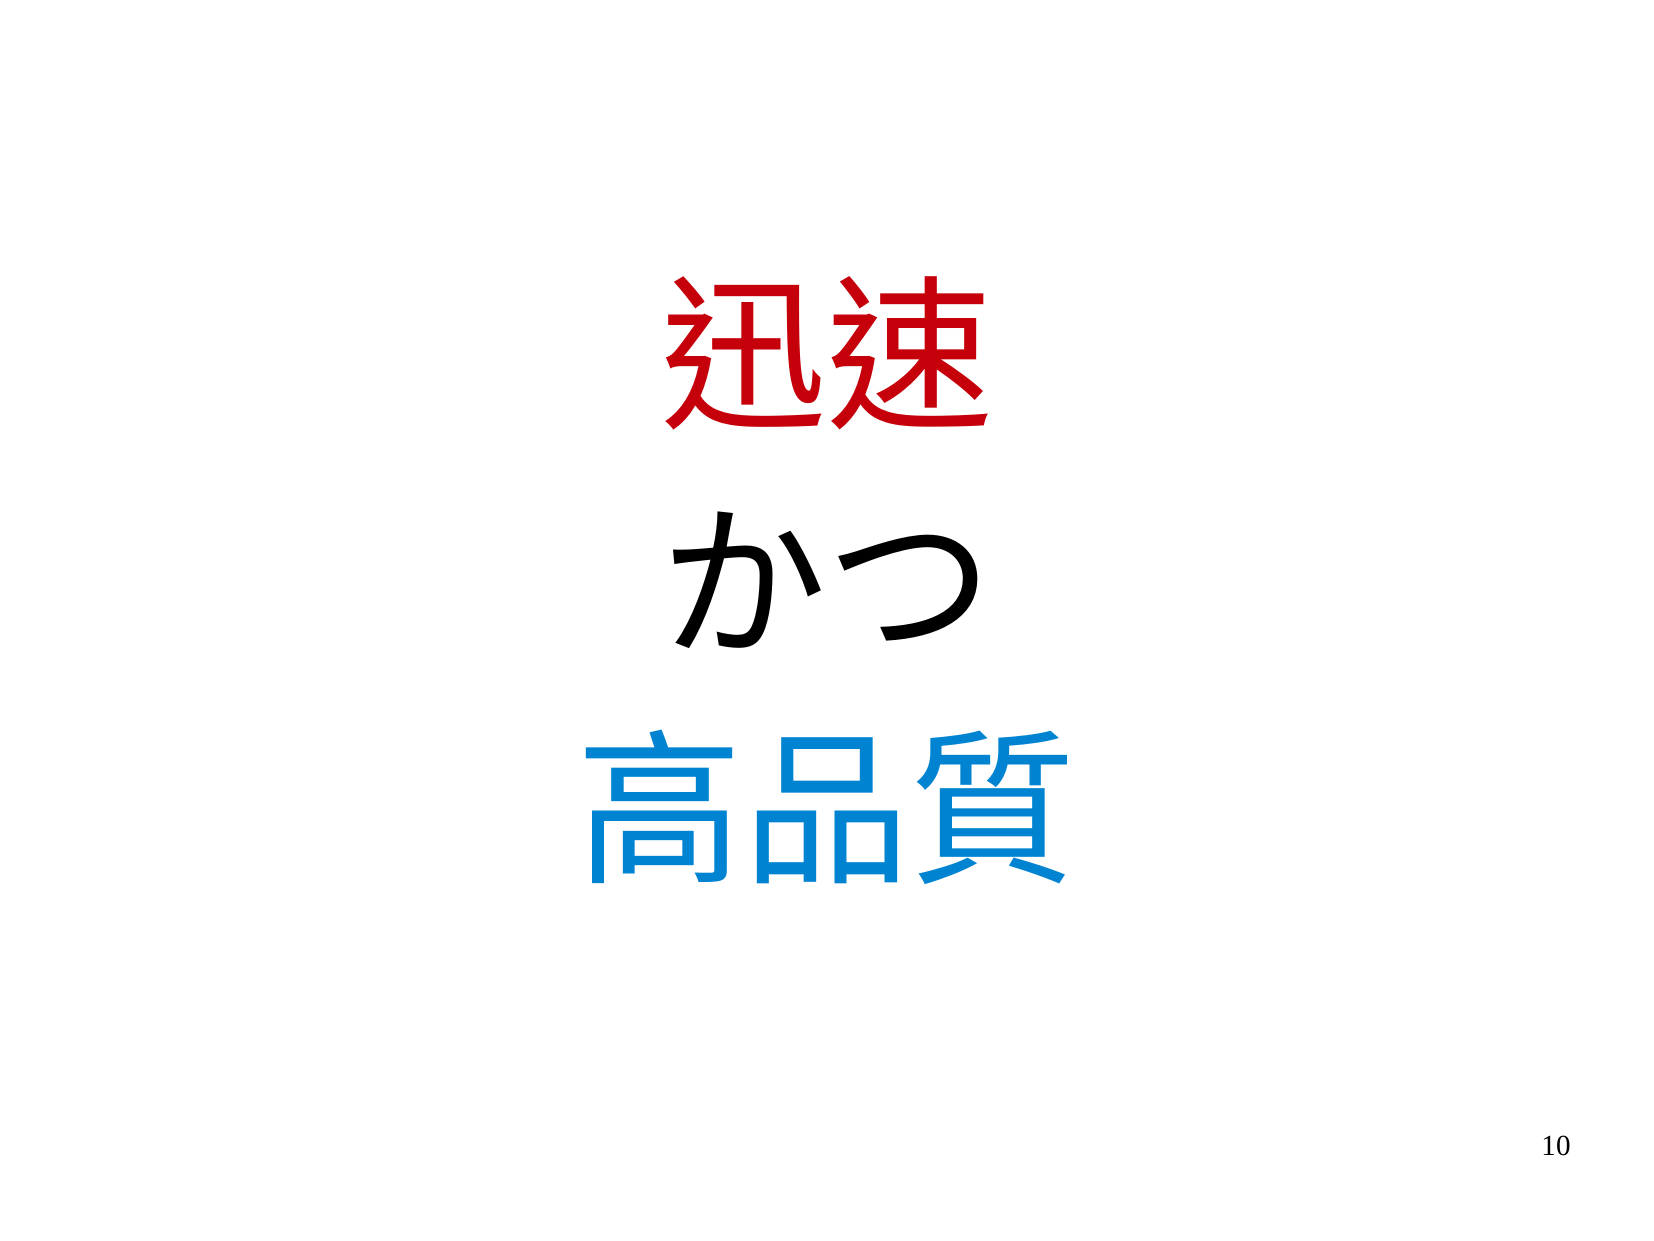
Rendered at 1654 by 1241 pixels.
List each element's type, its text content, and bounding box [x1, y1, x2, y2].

subtitle 迅速 かつ 高品質 [82, 56, 1571, 1102]
